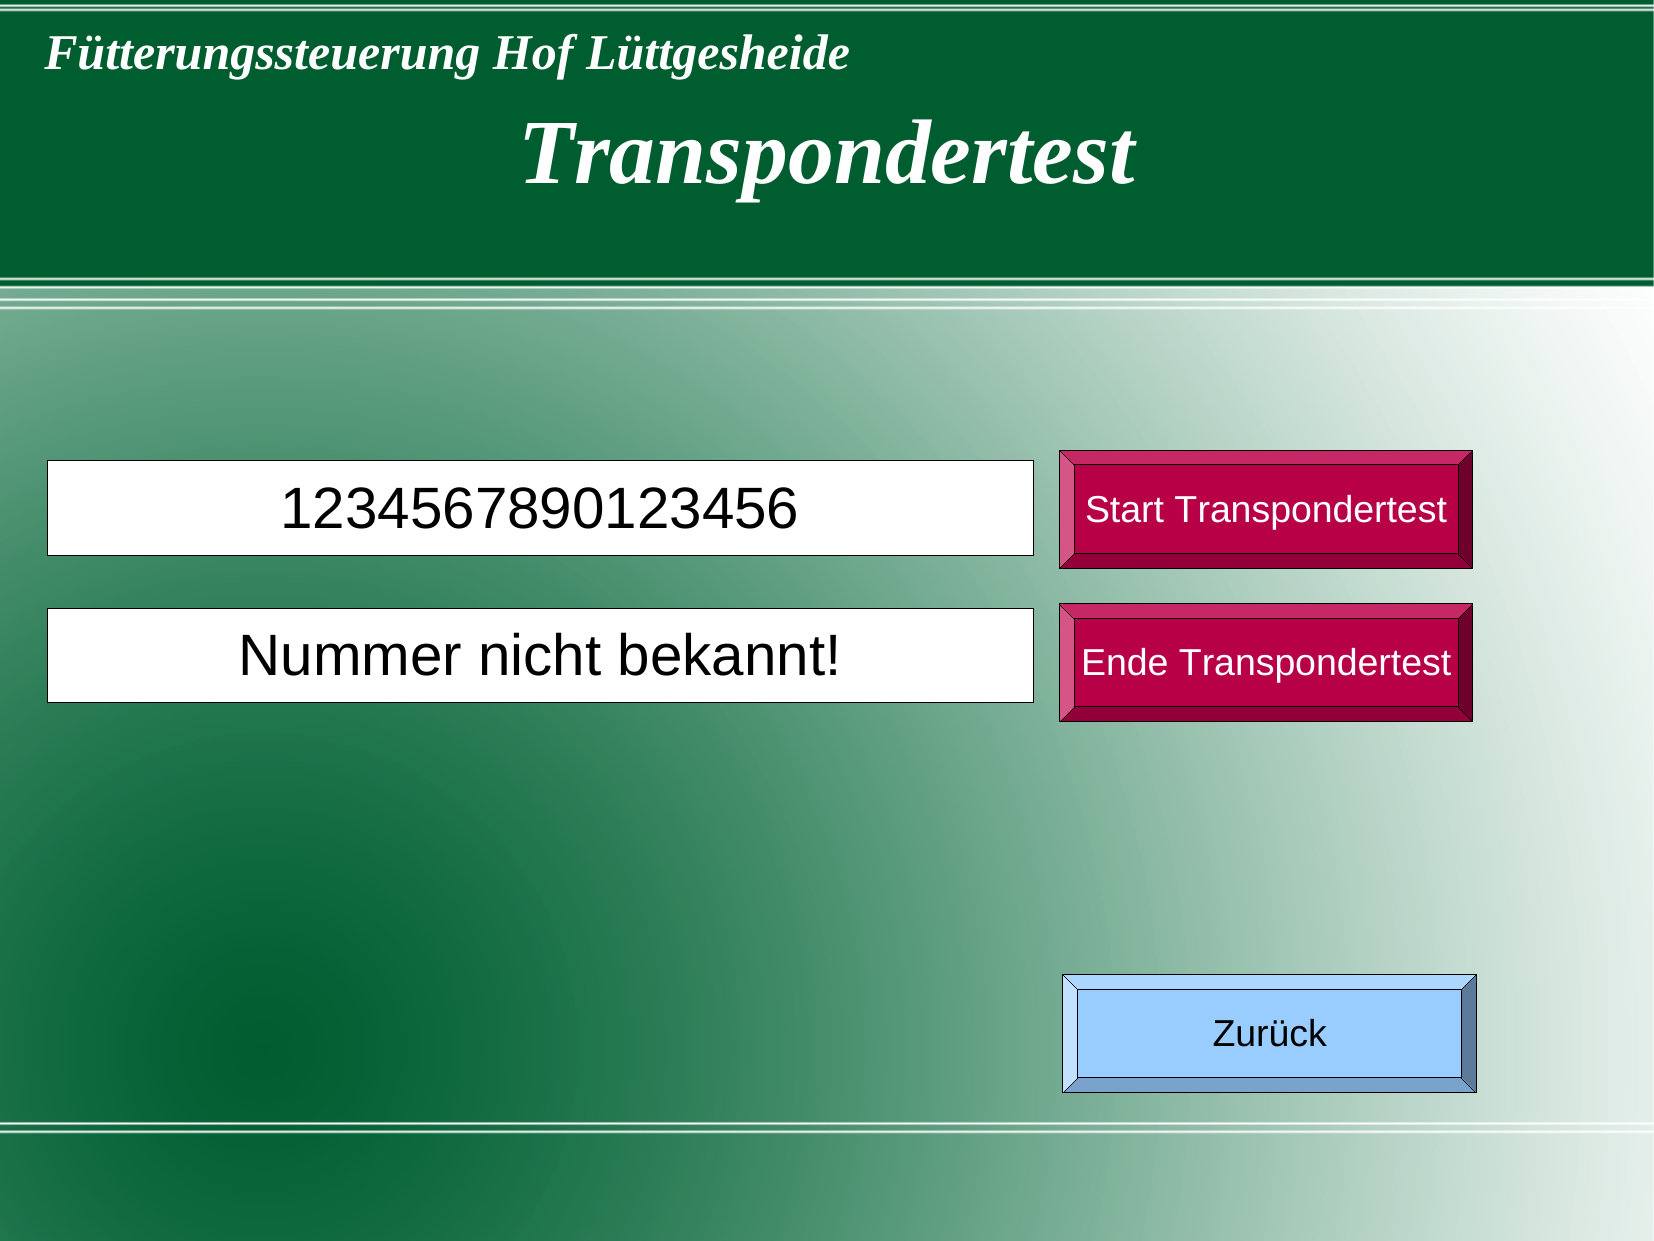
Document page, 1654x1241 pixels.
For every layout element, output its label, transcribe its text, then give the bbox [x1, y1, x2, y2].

picture [0, 0, 1654, 1241]
title Transpondertest [82, 102, 1571, 204]
text_box Ende Transpondertest [1075, 619, 1458, 706]
text_box Zurück [1078, 990, 1461, 1077]
text_box Start Transpondertest [1075, 465, 1458, 553]
text_box Nummer nicht bekannt! [47, 608, 1034, 703]
text_box 1234567890123456 [47, 460, 1034, 556]
text_box Fütterungssteuerung Hof Lüttgesheide [29, 17, 866, 89]
